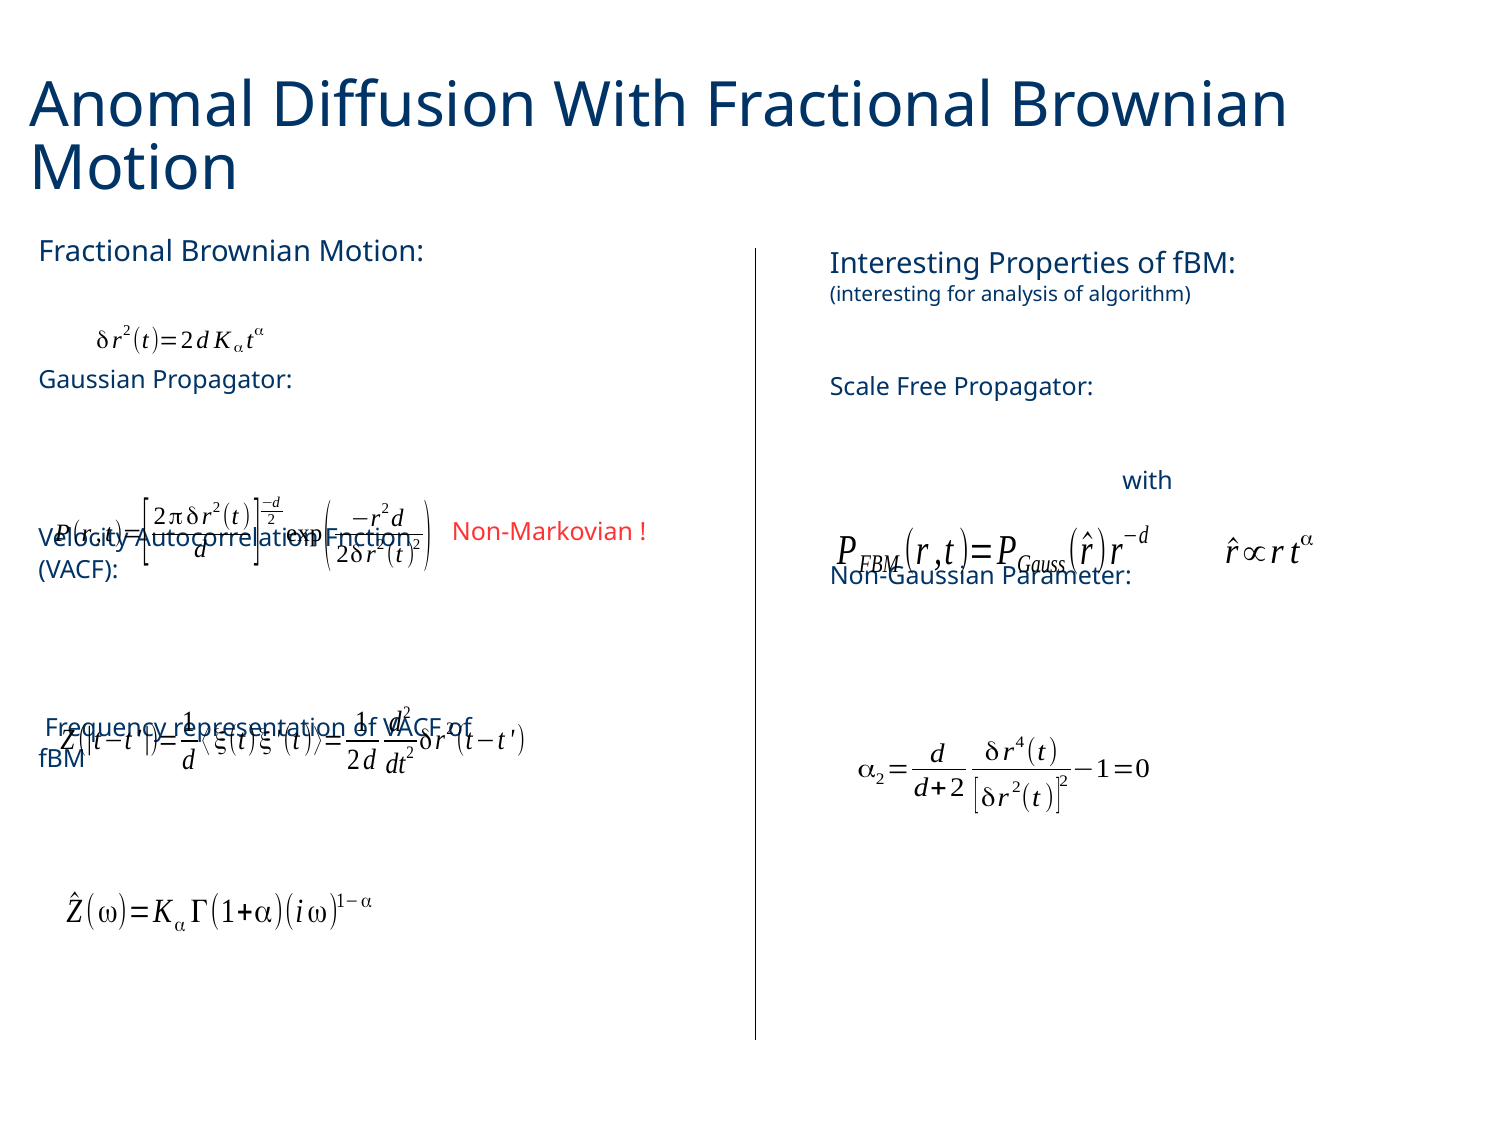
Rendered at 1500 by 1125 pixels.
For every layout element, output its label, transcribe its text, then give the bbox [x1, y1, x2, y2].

text_box Interesting Properties of fBM: (interesting for analysis of algorithm) Scale Free Propagator: with Non-Gaussian Parameter: [814, 236, 1300, 1110]
chart [850, 732, 1158, 815]
chart [53, 701, 532, 780]
chart [826, 519, 1158, 579]
text_box Fractional Brownian Motion: Gaussian Propagator: Velocity Autocorrelation Fnction (VACF): Frequency representation of VACF of fBM [23, 224, 508, 1064]
chart [47, 493, 439, 573]
title Anomal Diffusion With Fractional Brownian Motion [29, 103, 1448, 175]
chart [90, 321, 271, 355]
chart [59, 888, 378, 934]
text_box Non-Markovian ! [437, 507, 686, 574]
chart [1216, 531, 1323, 572]
